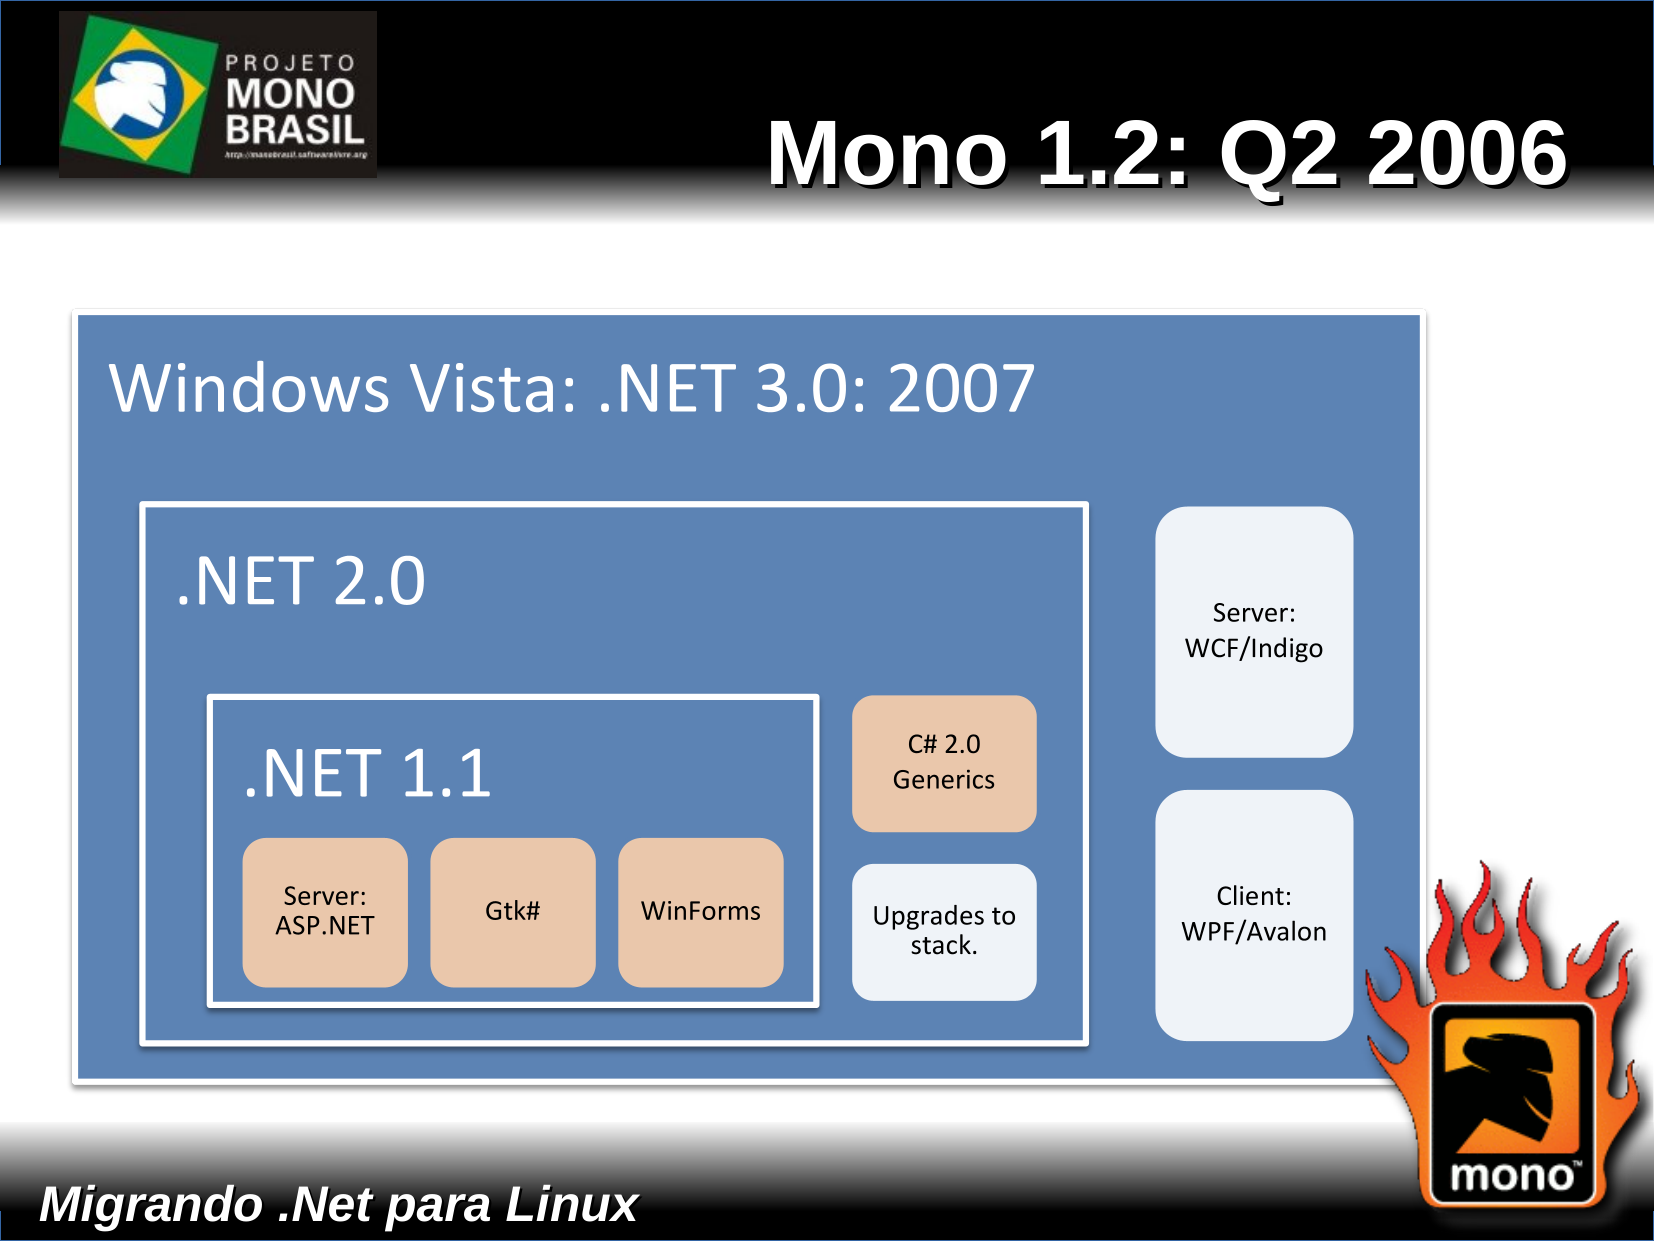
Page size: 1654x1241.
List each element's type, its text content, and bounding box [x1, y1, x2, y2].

text_box Migrando .Net para Linux [24, 1168, 547, 1241]
picture [59, 11, 377, 178]
title Mono 1.2: Q2 2006 [82, 49, 1571, 257]
picture [61, 304, 1654, 1241]
